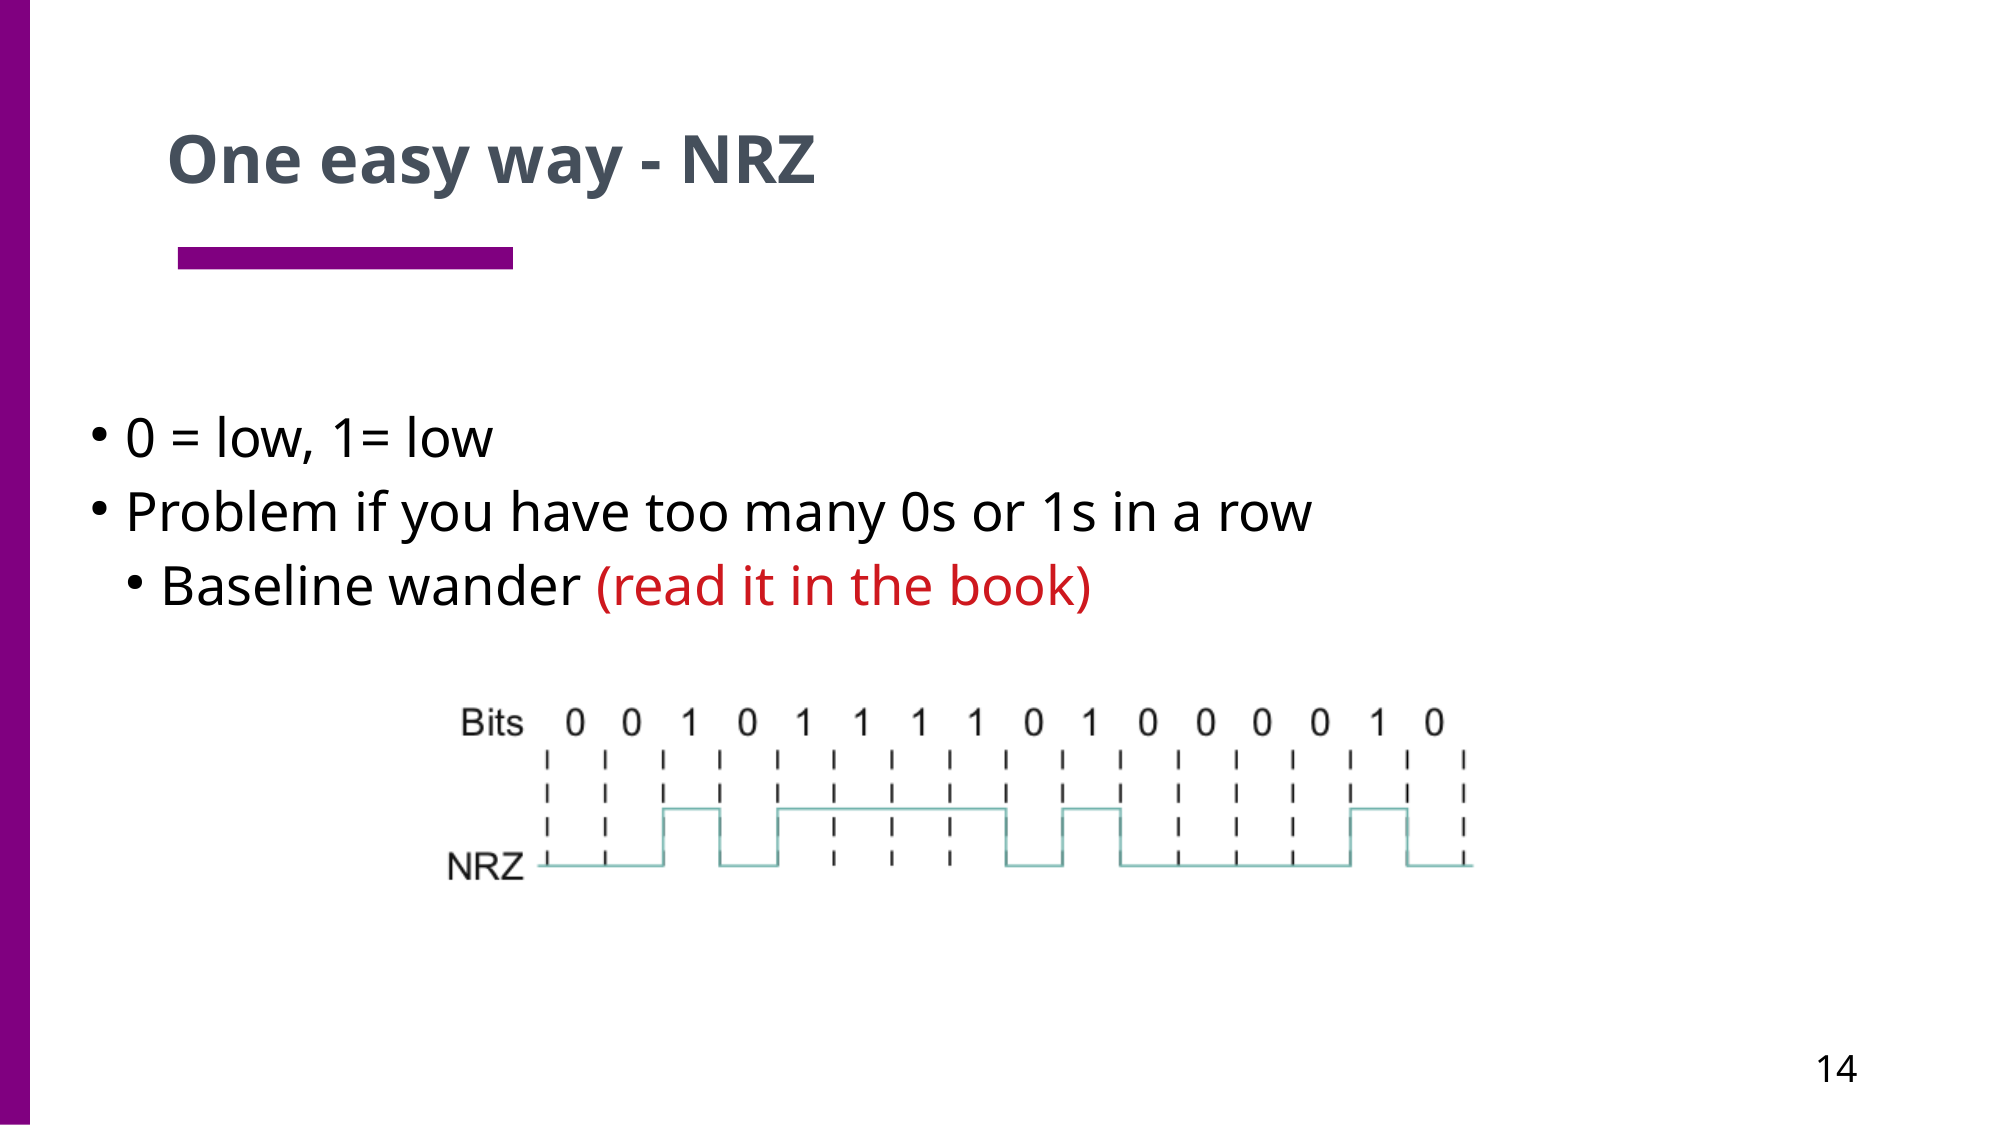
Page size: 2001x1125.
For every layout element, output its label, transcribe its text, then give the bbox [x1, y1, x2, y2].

text_box 0 = low, 1= low Problem if you have too many 0s or 1s in a row Baseline wander (read it in the book) [75, 391, 1935, 737]
picture [329, 659, 1576, 924]
text_box One easy way - NRZ [151, 0, 1849, 212]
